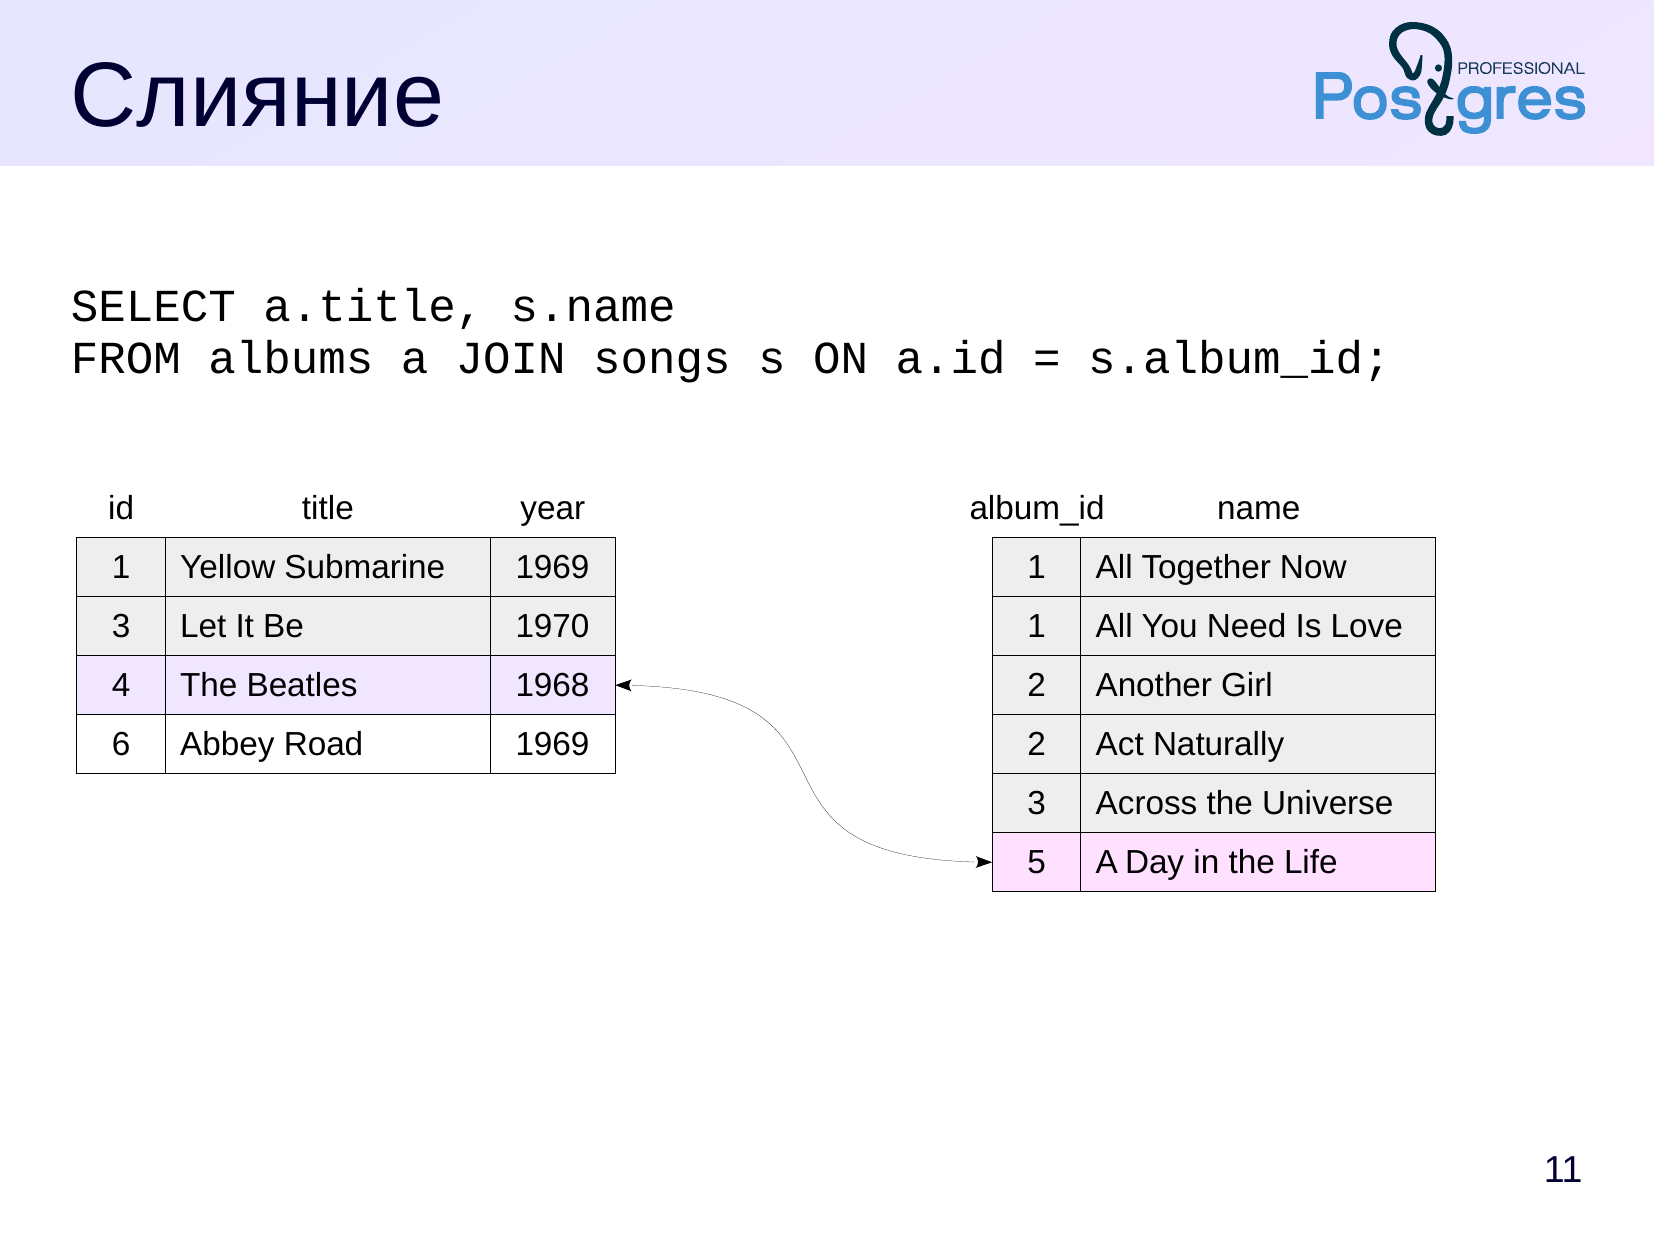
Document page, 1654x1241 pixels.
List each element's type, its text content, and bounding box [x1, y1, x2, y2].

text_box A Day in the Life [1080, 833, 1436, 892]
text_box Act Naturally [1080, 714, 1436, 773]
text_box 5 [992, 833, 1080, 892]
text_box 2 [992, 714, 1080, 773]
text_box 1 [992, 596, 1080, 656]
text_box Across the Universe [1080, 773, 1436, 833]
text_box All You Need Is Love [1080, 596, 1436, 656]
text_box year [490, 478, 616, 537]
text_box The Beatles [165, 656, 490, 715]
text_box 1970 [490, 597, 616, 656]
text_box 1969 [490, 715, 616, 774]
text_box 1 [76, 537, 165, 597]
text_box Yellow Submarine [165, 537, 490, 597]
text_box 3 [992, 773, 1080, 833]
text_box Abbey Road [165, 715, 490, 774]
text_box Let It Be [165, 597, 490, 656]
text_box Another Girl [1080, 656, 1436, 714]
text_box 1969 [490, 537, 616, 597]
list SELECT a.title, s.name FROM albums a JOIN songs s ON a.id = s.album_id; [70, 283, 1583, 1141]
text_box album_id [993, 478, 1082, 537]
text_box name [1082, 478, 1436, 537]
text_box 1968 [490, 656, 616, 715]
text_box 1 [992, 537, 1080, 596]
text_box title [165, 478, 490, 537]
text_box 2 [992, 656, 1080, 714]
text_box 3 [76, 597, 165, 656]
title Слияние [70, 43, 1241, 147]
text_box 4 [76, 656, 165, 715]
text_box id [76, 478, 165, 537]
text_box All Together Now [1080, 537, 1436, 596]
text_box 6 [76, 715, 165, 774]
